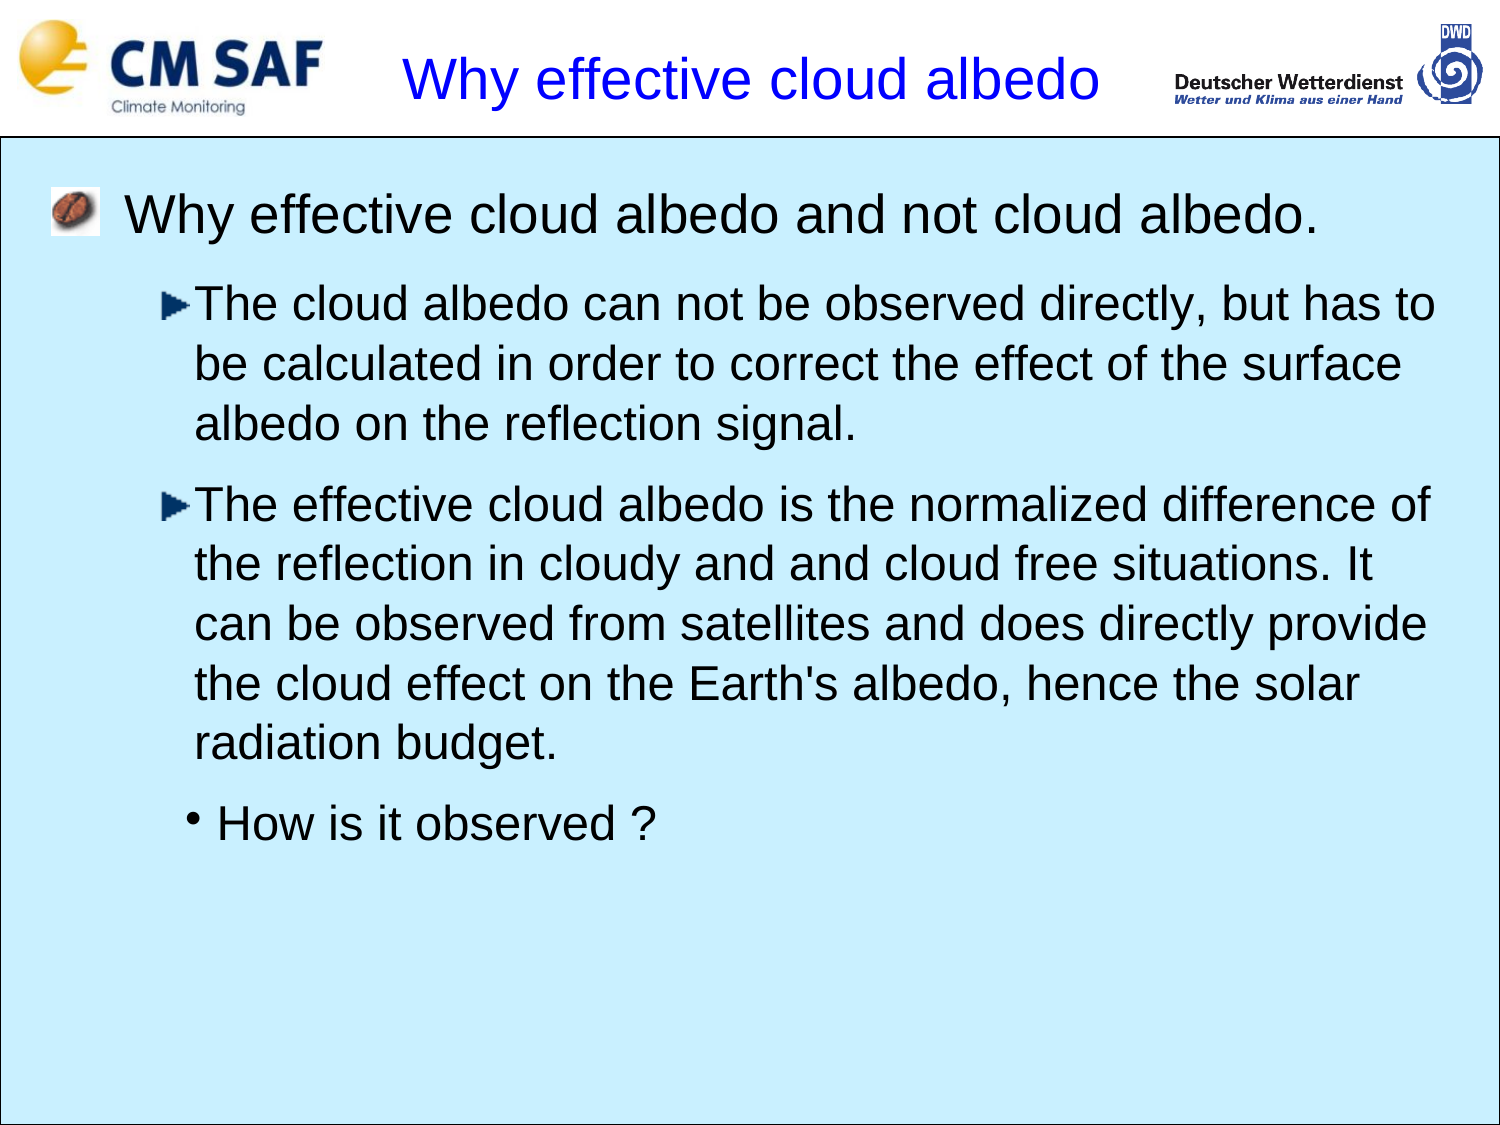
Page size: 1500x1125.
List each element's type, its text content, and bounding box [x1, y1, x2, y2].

picture [17, 19, 325, 117]
picture [1175, 24, 1483, 104]
text_box Why effective cloud albedo [305, 47, 1164, 126]
list Why effective cloud albedo and not cloud albedo. The cloud albedo can not be observed directly, but has to be calculated in order to correct the effect of the surface albedo on the reflection signal. The effective cloud albedo is the normalized difference of the reflection in cloudy and and cloud free situations. It can be observed from satellites and does directly provide the cloud effect on the Earth's albedo, hence the solar radiation budget. How is it observed ? [27, 184, 1459, 858]
